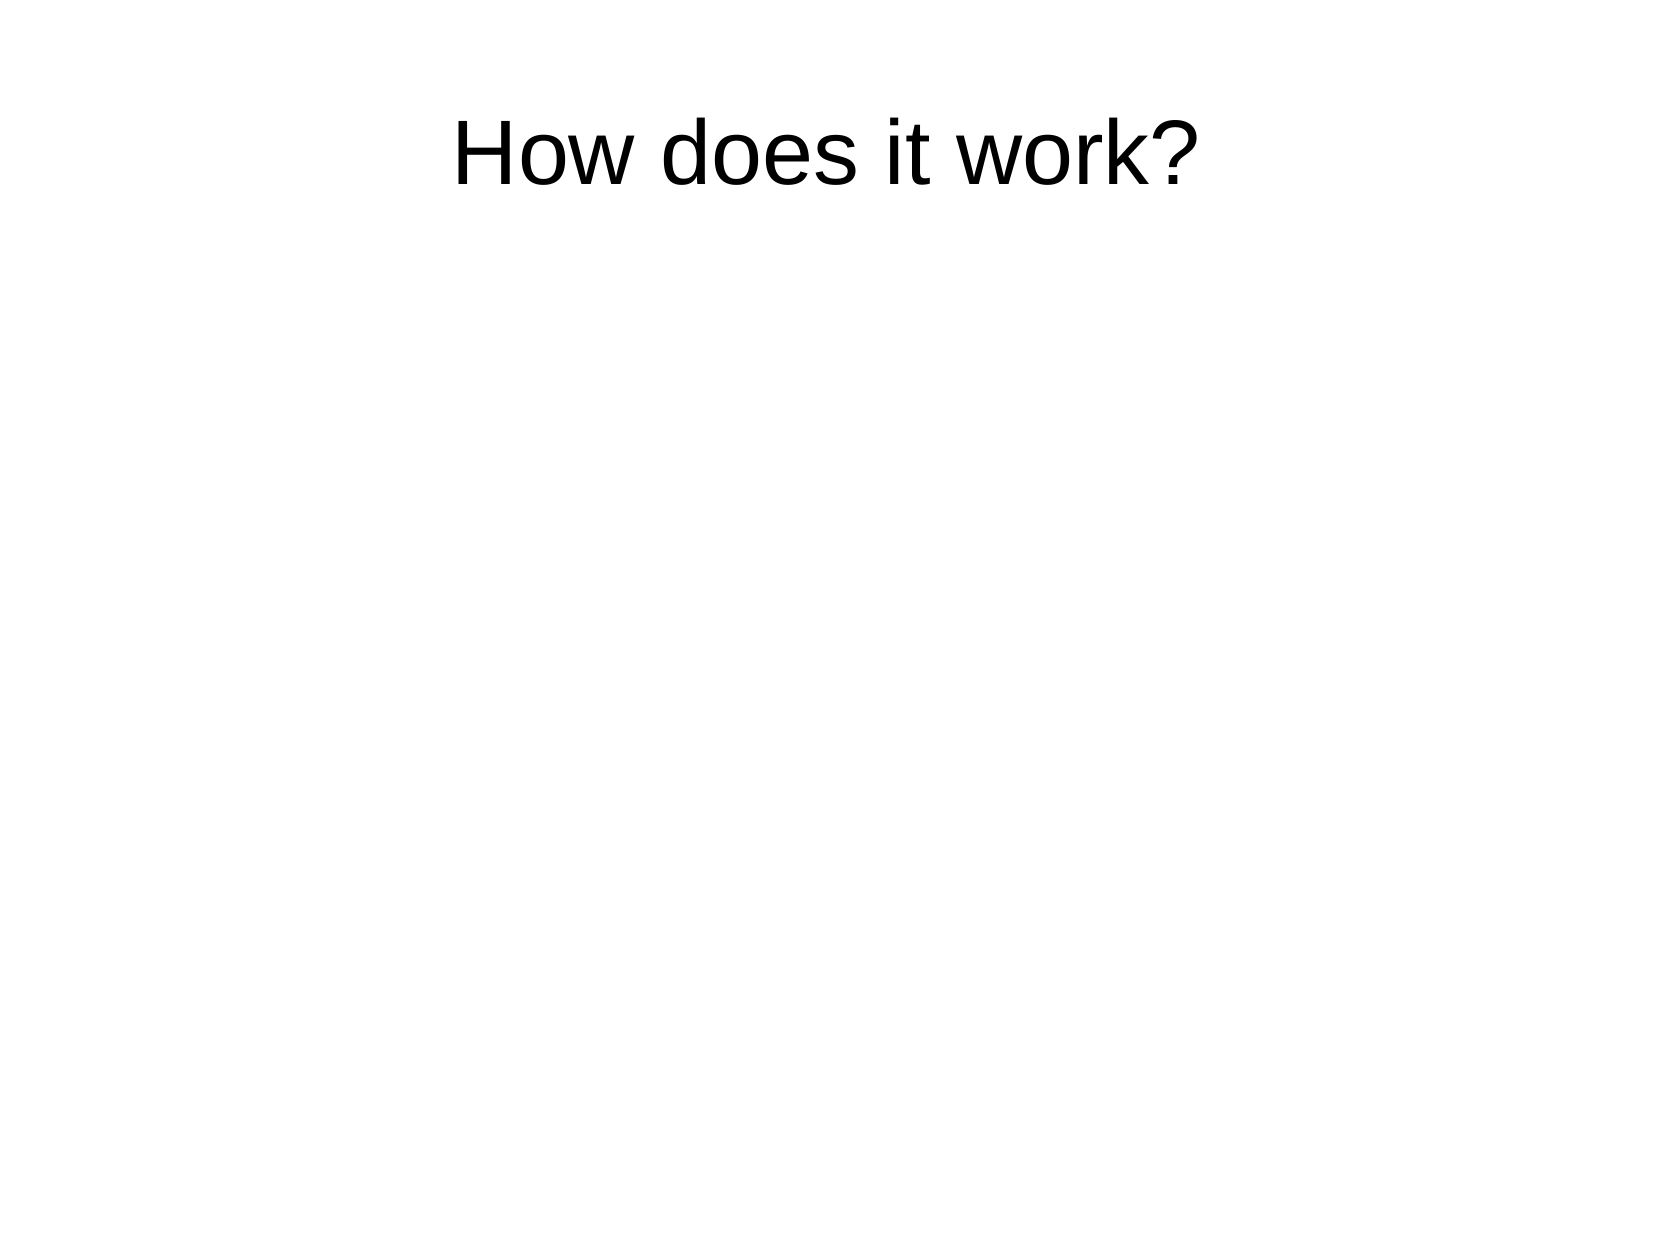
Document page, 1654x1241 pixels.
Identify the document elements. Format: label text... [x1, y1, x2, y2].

title How does it work? [82, 49, 1571, 257]
